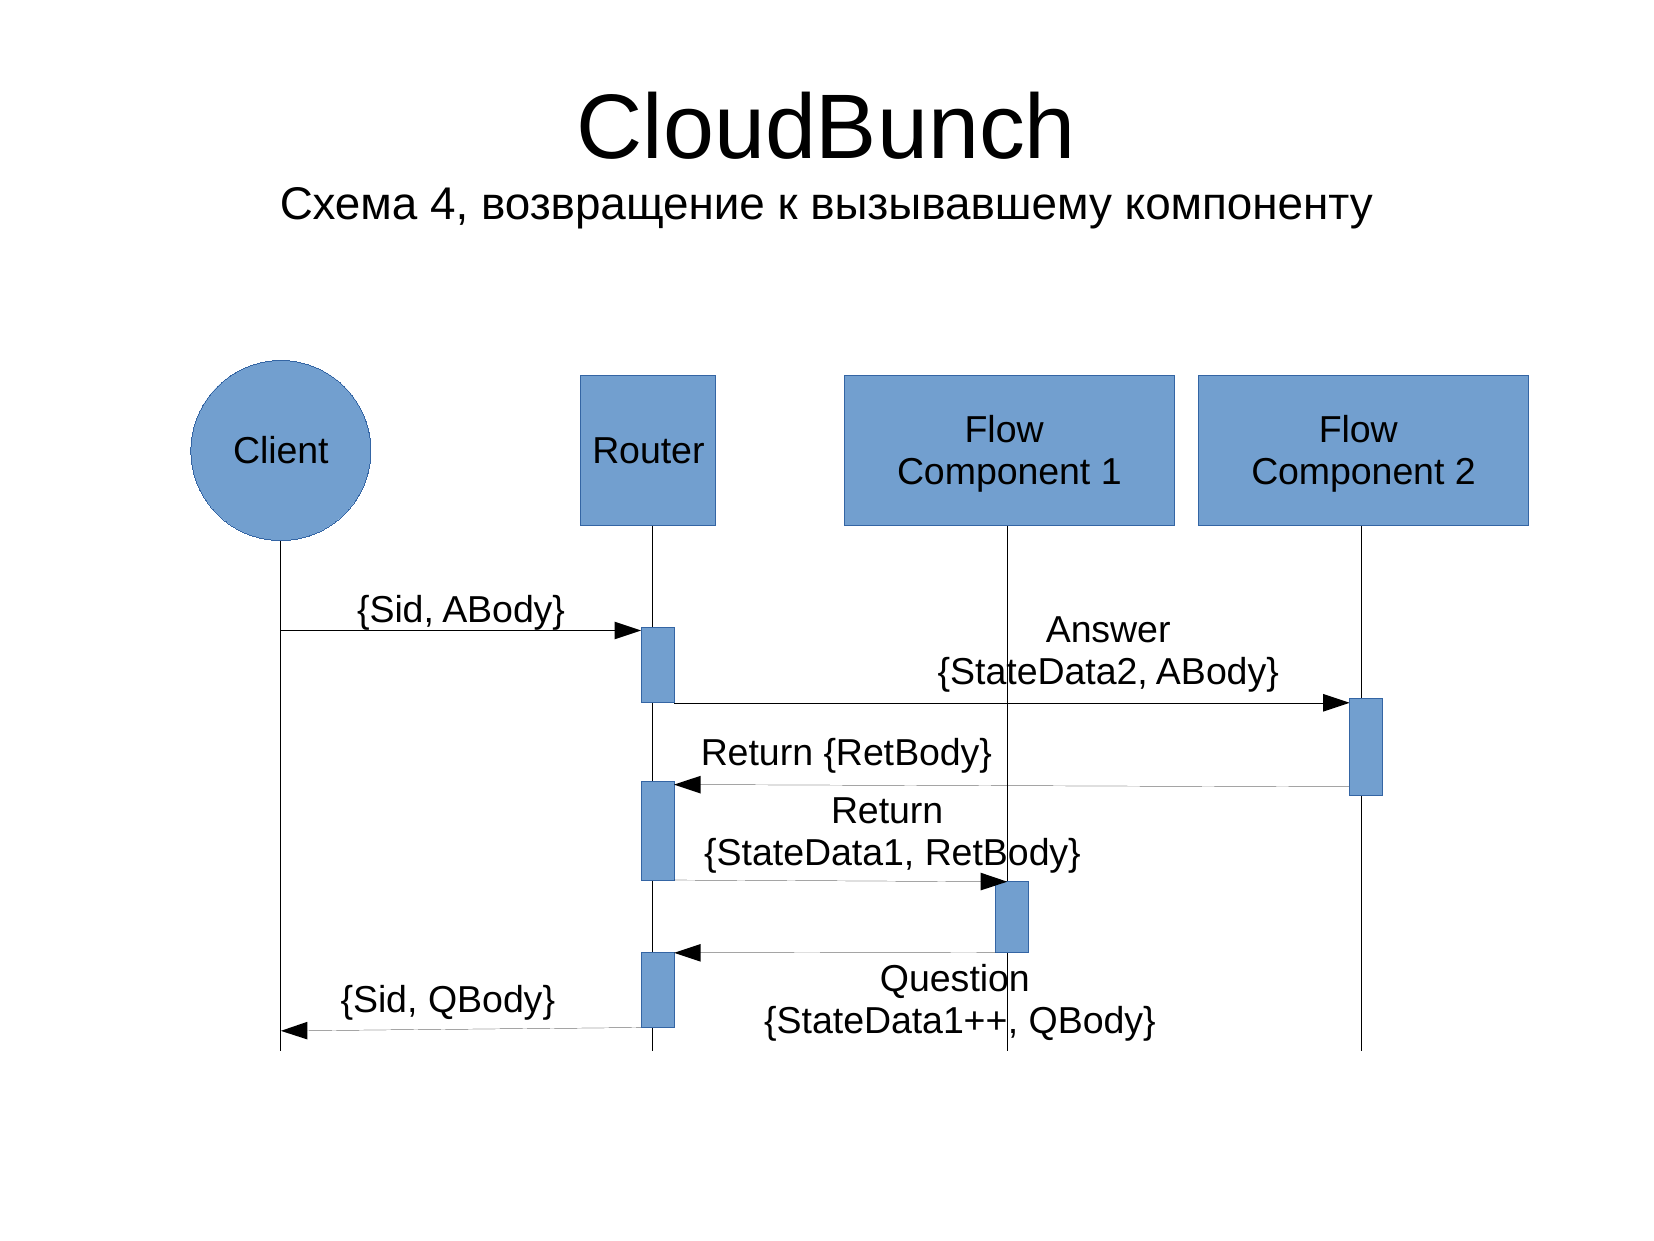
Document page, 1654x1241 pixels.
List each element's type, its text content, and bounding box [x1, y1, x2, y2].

text_box [641, 627, 675, 703]
text_box Return {RetBody} [648, 724, 1045, 781]
text_box Flow Component 2 [1198, 375, 1529, 526]
text_box [641, 952, 675, 1028]
text_box Answer {StateData2, ABody} [855, 601, 1362, 743]
title CloudBunch Схема 4, возвращение к вызывавшему компоненту [82, 49, 1571, 257]
text_box Router [580, 375, 716, 526]
text_box Question {StateData1++, QBody} [690, 950, 1231, 1091]
list [82, 290, 1571, 1171]
text_box Return {StateData1, RetBody} [615, 781, 1171, 881]
text_box {Sid, QBody} [325, 970, 611, 1028]
text_box Client [190, 360, 371, 541]
text_box Flow Component 1 [844, 375, 1175, 526]
text_box [1349, 698, 1383, 796]
text_box [995, 881, 1029, 950]
